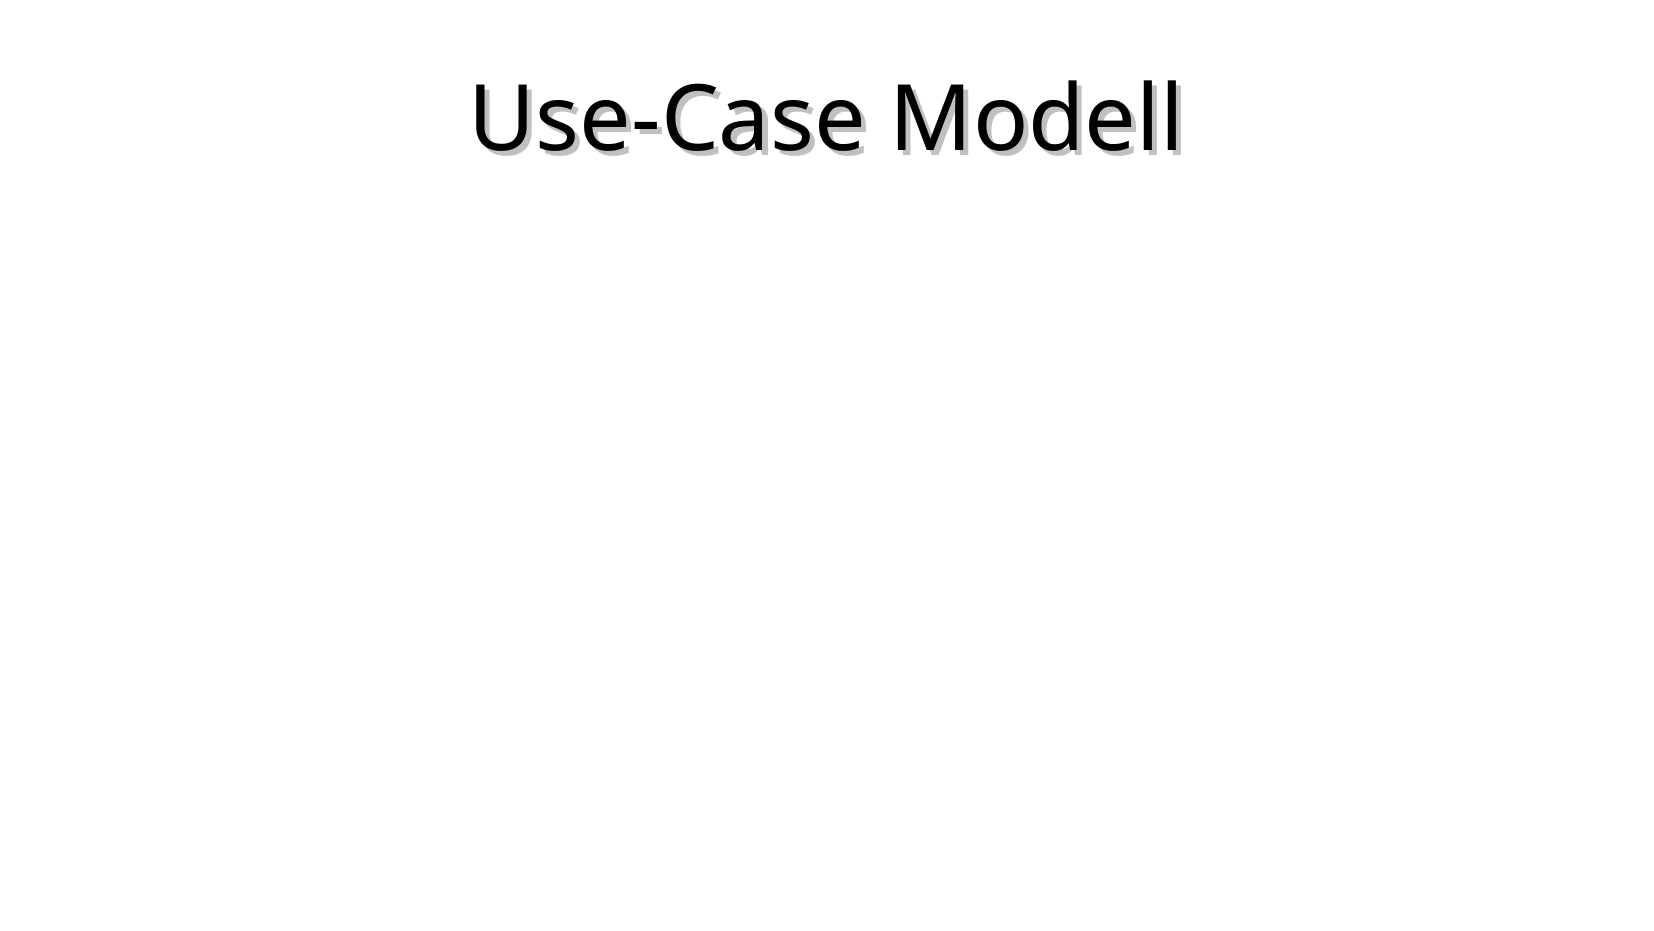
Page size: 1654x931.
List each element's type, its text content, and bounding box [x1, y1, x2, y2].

title Use-Case Modell [82, 37, 1571, 193]
